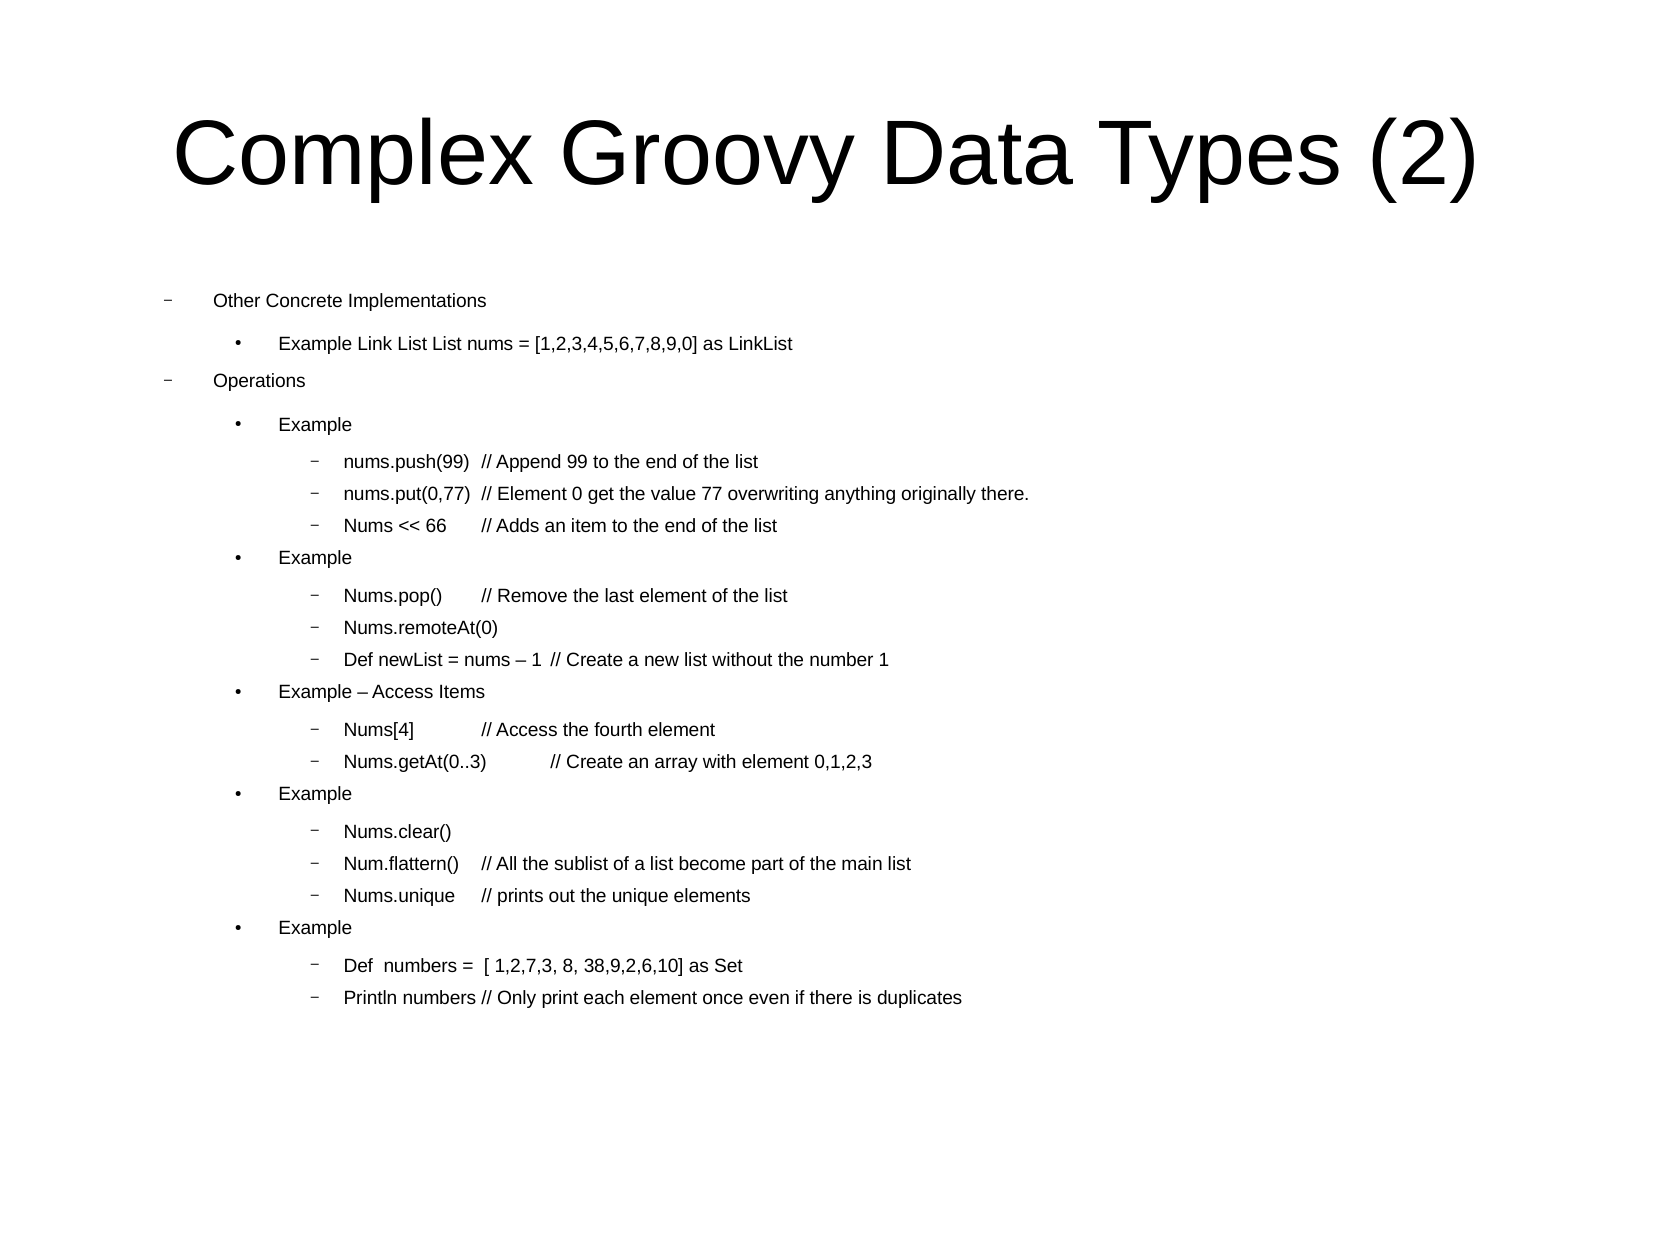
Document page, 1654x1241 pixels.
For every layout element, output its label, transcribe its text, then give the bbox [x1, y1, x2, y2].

title Complex Groovy Data Types (2) [82, 49, 1571, 257]
list Other Concrete Implementations Example Link List List nums = [1,2,3,4,5,6,7,8,9,0] as LinkList Operations Example nums.push(99) // Append 99 to the end of the list nums.put(0,77) // Element 0 get the value 77 overwriting anything originally there. Nums << 66 // Adds an item to the end of the list Example Nums.pop() // Remove the last element of the list Nums.remoteAt(0) Def newList = nums – 1 // Create a new list without the number 1 Example – Access Items Nums[4] // Access the fourth element Nums.getAt(0..3) // Create an array with element 0,1,2,3 Example Nums.clear() Num.flattern() // All the sublist of a list become part of the main list Nums.unique // prints out the unique elements Example Def numbers = [ 1,2,7,3, 8, 38,9,2,6,10] as Set Println numbers // Only print each element once even if there is duplicates [82, 290, 1571, 1010]
